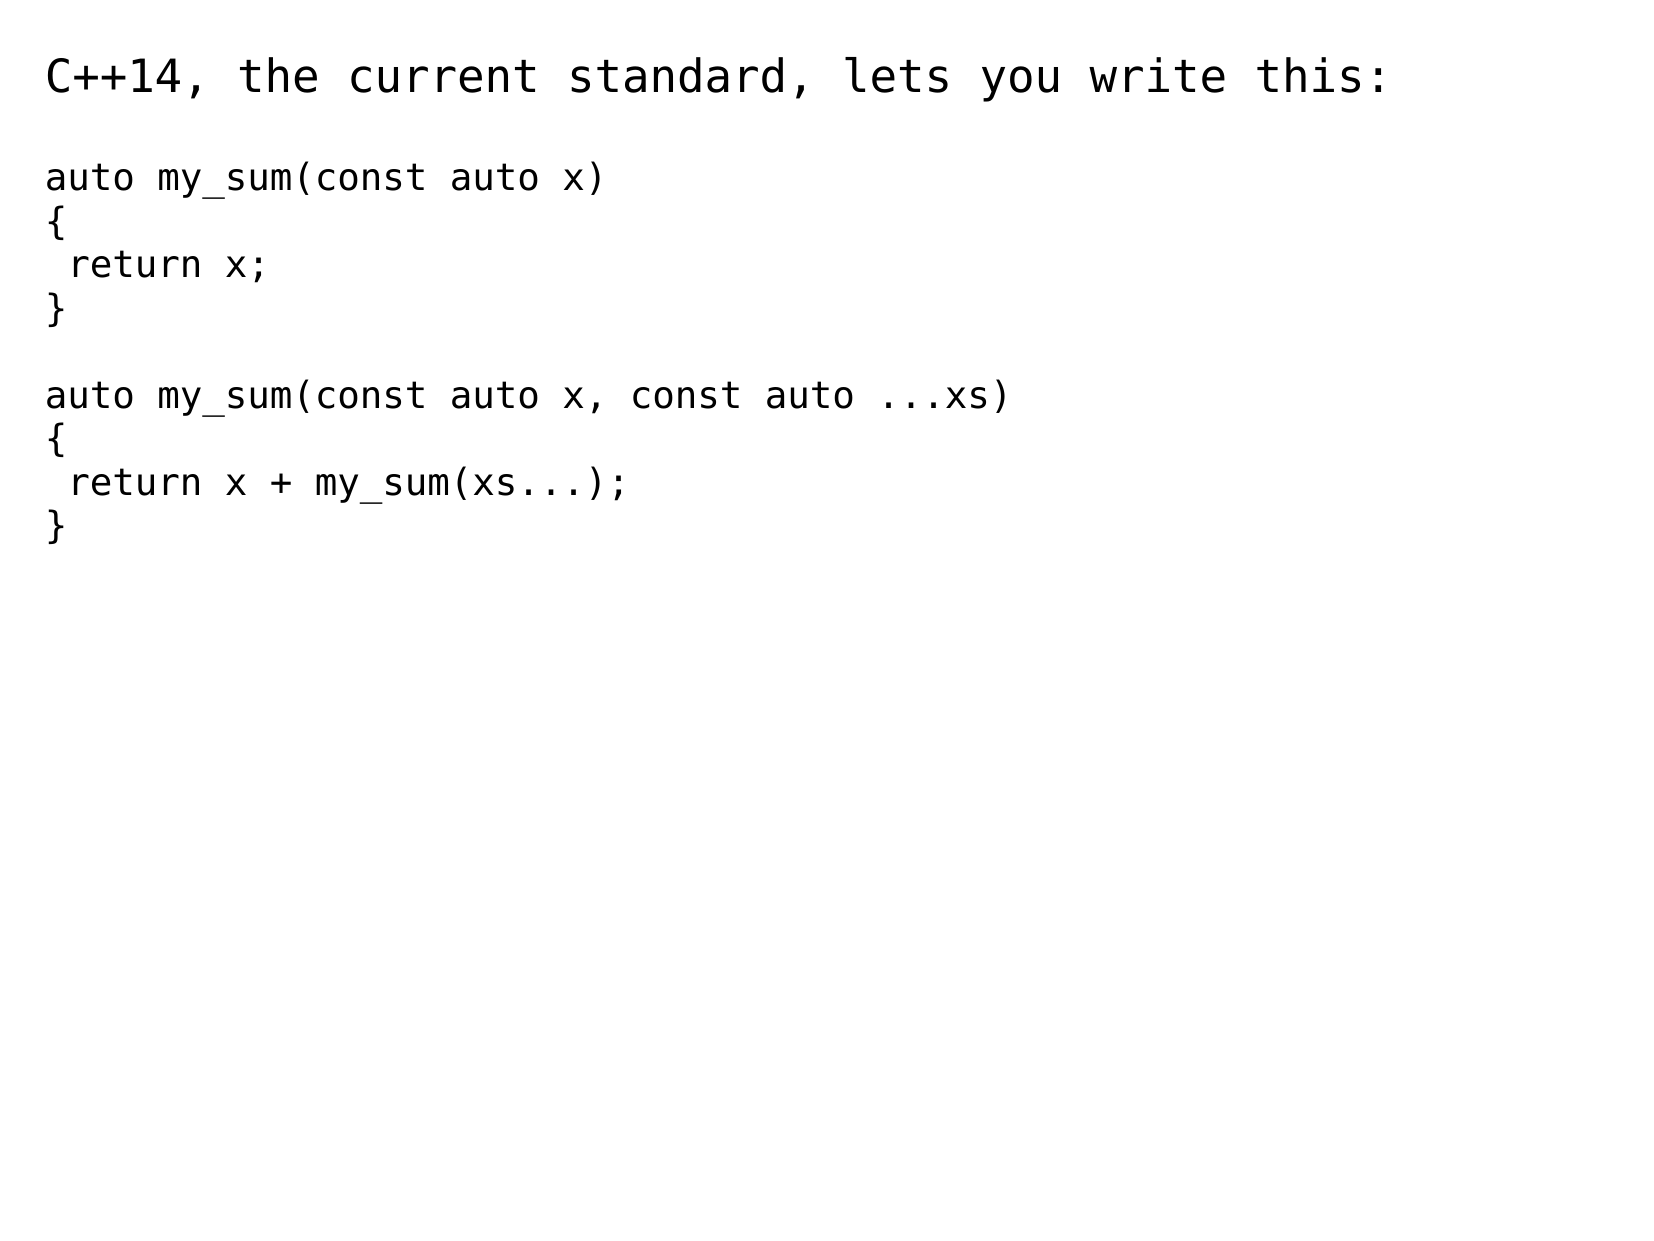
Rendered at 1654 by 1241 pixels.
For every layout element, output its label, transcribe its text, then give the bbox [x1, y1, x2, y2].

text_box C++14, the current standard, lets you write this: auto my_sum(const auto x) { return x; } auto my_sum(const auto x, const auto ...xs) { return x + my_sum(xs...); } [30, 42, 1620, 811]
